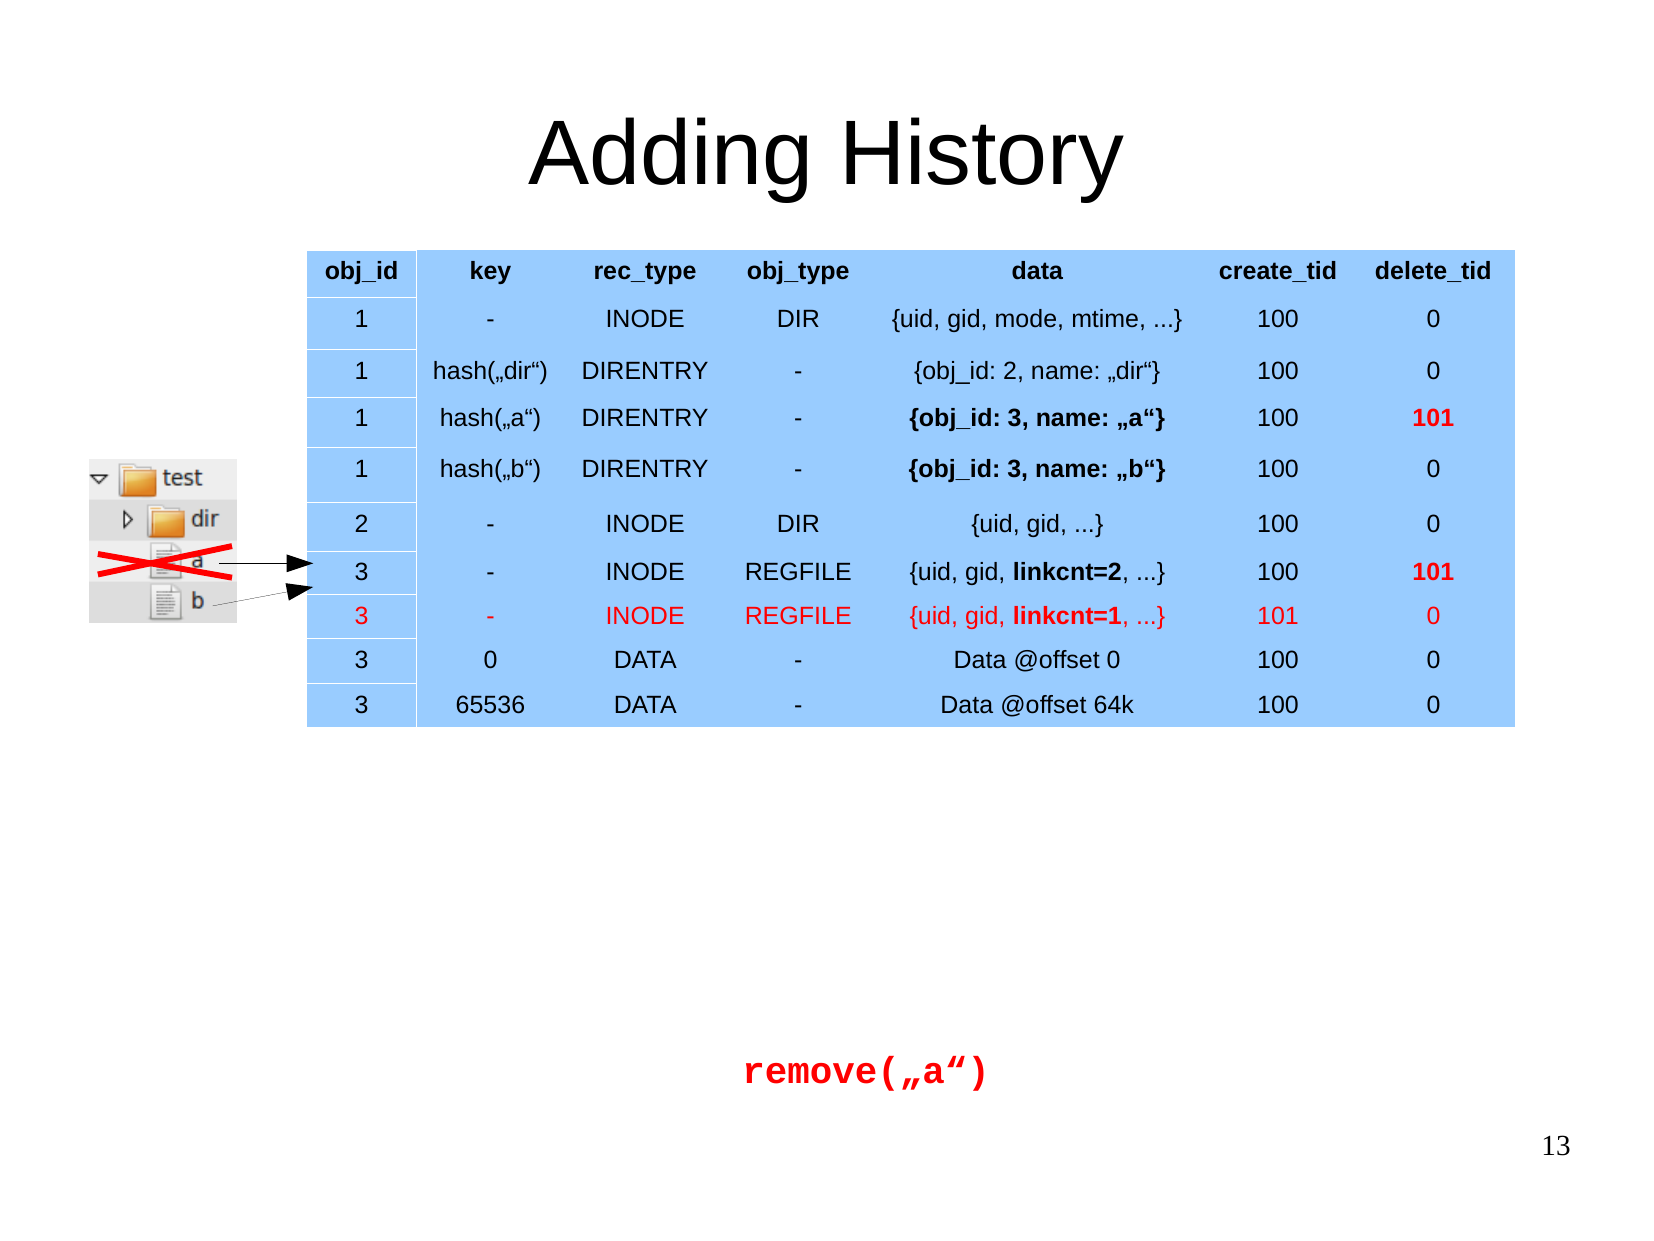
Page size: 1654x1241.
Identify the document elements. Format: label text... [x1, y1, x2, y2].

table_cell 3 [307, 595, 416, 638]
table_cell - [417, 297, 565, 349]
table_header delete_tid [1352, 250, 1515, 297]
text_box remove(„a“) [727, 1044, 1005, 1103]
table_cell Data @offset 64k [871, 683, 1204, 727]
table_cell 0 [1352, 683, 1515, 727]
table_header obj_id [307, 251, 416, 297]
table_cell 3 [307, 639, 416, 683]
table_cell 100 [1204, 397, 1352, 447]
table_cell 0 [1352, 638, 1515, 683]
table_cell 0 [1352, 594, 1515, 638]
table_cell 100 [1204, 349, 1352, 397]
table_cell {uid, gid, ...} [871, 502, 1204, 551]
table_header data [871, 250, 1204, 297]
table_cell hash(„b“) [417, 447, 565, 502]
table_cell hash(„dir“) [417, 349, 565, 397]
table_cell DIRENTRY [565, 447, 726, 502]
table_cell 0 [1352, 297, 1515, 349]
table_cell INODE [565, 297, 726, 349]
table_cell DATA [565, 638, 726, 683]
table_cell 100 [1204, 638, 1352, 683]
table_cell - [726, 638, 871, 683]
table_cell REGFILE [726, 594, 871, 638]
table_cell DIRENTRY [565, 397, 726, 447]
table_cell 1 [307, 350, 416, 397]
table_cell INODE [565, 594, 726, 638]
table_cell {uid, gid, mode, mtime, ...} [871, 297, 1204, 349]
table_cell 3 [307, 684, 416, 727]
table_cell - [417, 594, 565, 638]
table_cell REGFILE [726, 551, 871, 594]
table_cell 0 [1352, 502, 1515, 551]
table_cell {obj_id: 3, name: „b“} [871, 447, 1204, 502]
table_header create_tid [1204, 250, 1352, 297]
table_cell INODE [565, 551, 726, 594]
table_header rec_type [565, 250, 726, 297]
picture [0, 0, 1654, 1241]
table_cell - [726, 397, 871, 447]
table_cell 0 [1352, 349, 1515, 397]
table_cell Data @offset 0 [871, 638, 1204, 683]
table_cell 100 [1204, 551, 1352, 594]
table_cell {uid, gid, linkcnt=2, ...} [871, 551, 1204, 594]
table_cell hash(„a“) [417, 397, 565, 447]
table_cell - [726, 683, 871, 727]
table_cell 2 [307, 503, 416, 551]
table_cell - [726, 349, 871, 397]
table_cell DIR [726, 502, 871, 551]
table_header obj_type [726, 250, 871, 297]
table_cell 100 [1204, 447, 1352, 502]
table_cell {obj_id: 3, name: „a“} [871, 397, 1204, 447]
table_cell DIRENTRY [565, 349, 726, 397]
table_cell 0 [417, 638, 565, 683]
title Adding History [82, 56, 1571, 250]
table_cell 3 [307, 552, 416, 594]
table_cell 100 [1204, 297, 1352, 349]
table_cell DIR [726, 297, 871, 349]
table_cell 100 [1204, 683, 1352, 727]
table_header key [417, 250, 565, 297]
table_cell 65536 [417, 683, 565, 727]
table_cell - [726, 447, 871, 502]
table_cell INODE [565, 502, 726, 551]
table_cell 1 [307, 298, 416, 349]
table_cell 1 [307, 448, 416, 502]
table_cell 1 [307, 398, 416, 447]
table_cell - [417, 502, 565, 551]
table_cell - [417, 551, 565, 594]
table_cell 101 [1204, 594, 1352, 638]
table_cell 101 [1352, 397, 1515, 447]
table_cell {obj_id: 2, name: „dir“} [871, 349, 1204, 397]
table_cell DATA [565, 683, 726, 727]
table_cell 0 [1352, 447, 1515, 502]
table_cell {uid, gid, linkcnt=1, ...} [871, 594, 1204, 638]
table_cell 101 [1352, 551, 1515, 594]
table_cell 100 [1204, 502, 1352, 551]
